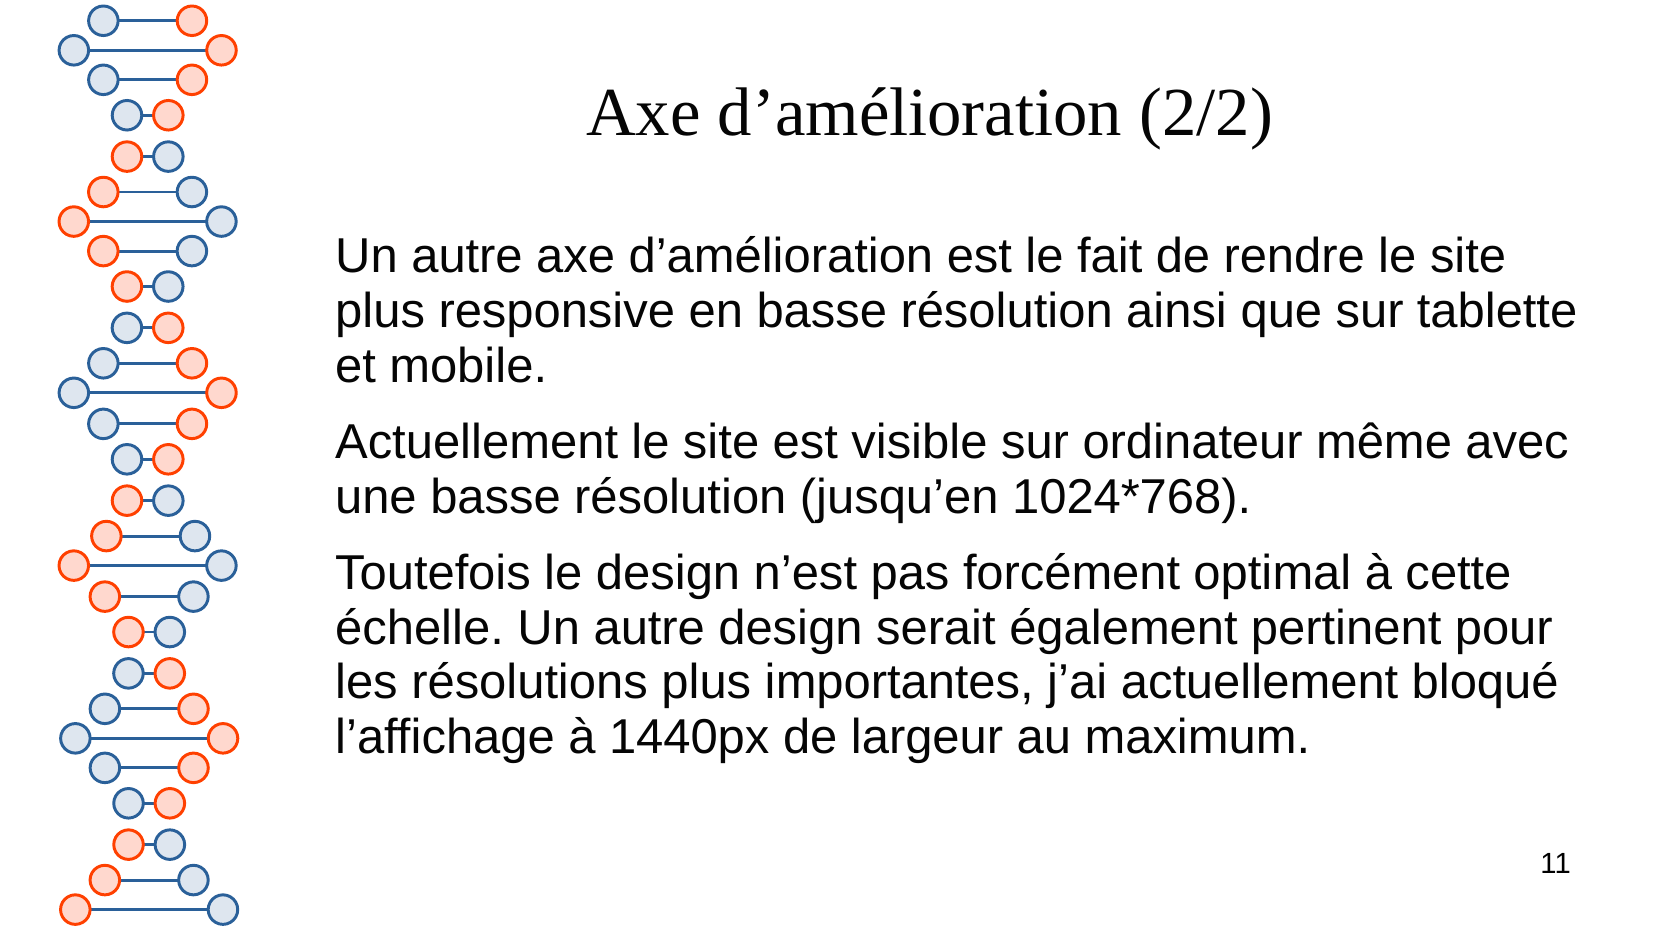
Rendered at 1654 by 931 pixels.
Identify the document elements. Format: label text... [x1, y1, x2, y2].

title Axe d’amélioration (2/2) [265, 35, 1595, 189]
list Un autre axe d’amélioration est le fait de rendre le site plus responsive en basse résolution ainsi que sur tablette et mobile. Actuellement le site est visible sur ordinateur même avec une basse résolution (jusqu’en 1024*768). Toutefois le design n’est pas forcément optimal à cette échelle. Un autre design serait également pertinent pour les résolutions plus importantes, j’ai actuellement bloqué l’affichage à 1440px de largeur au maximum. [265, 228, 1595, 768]
